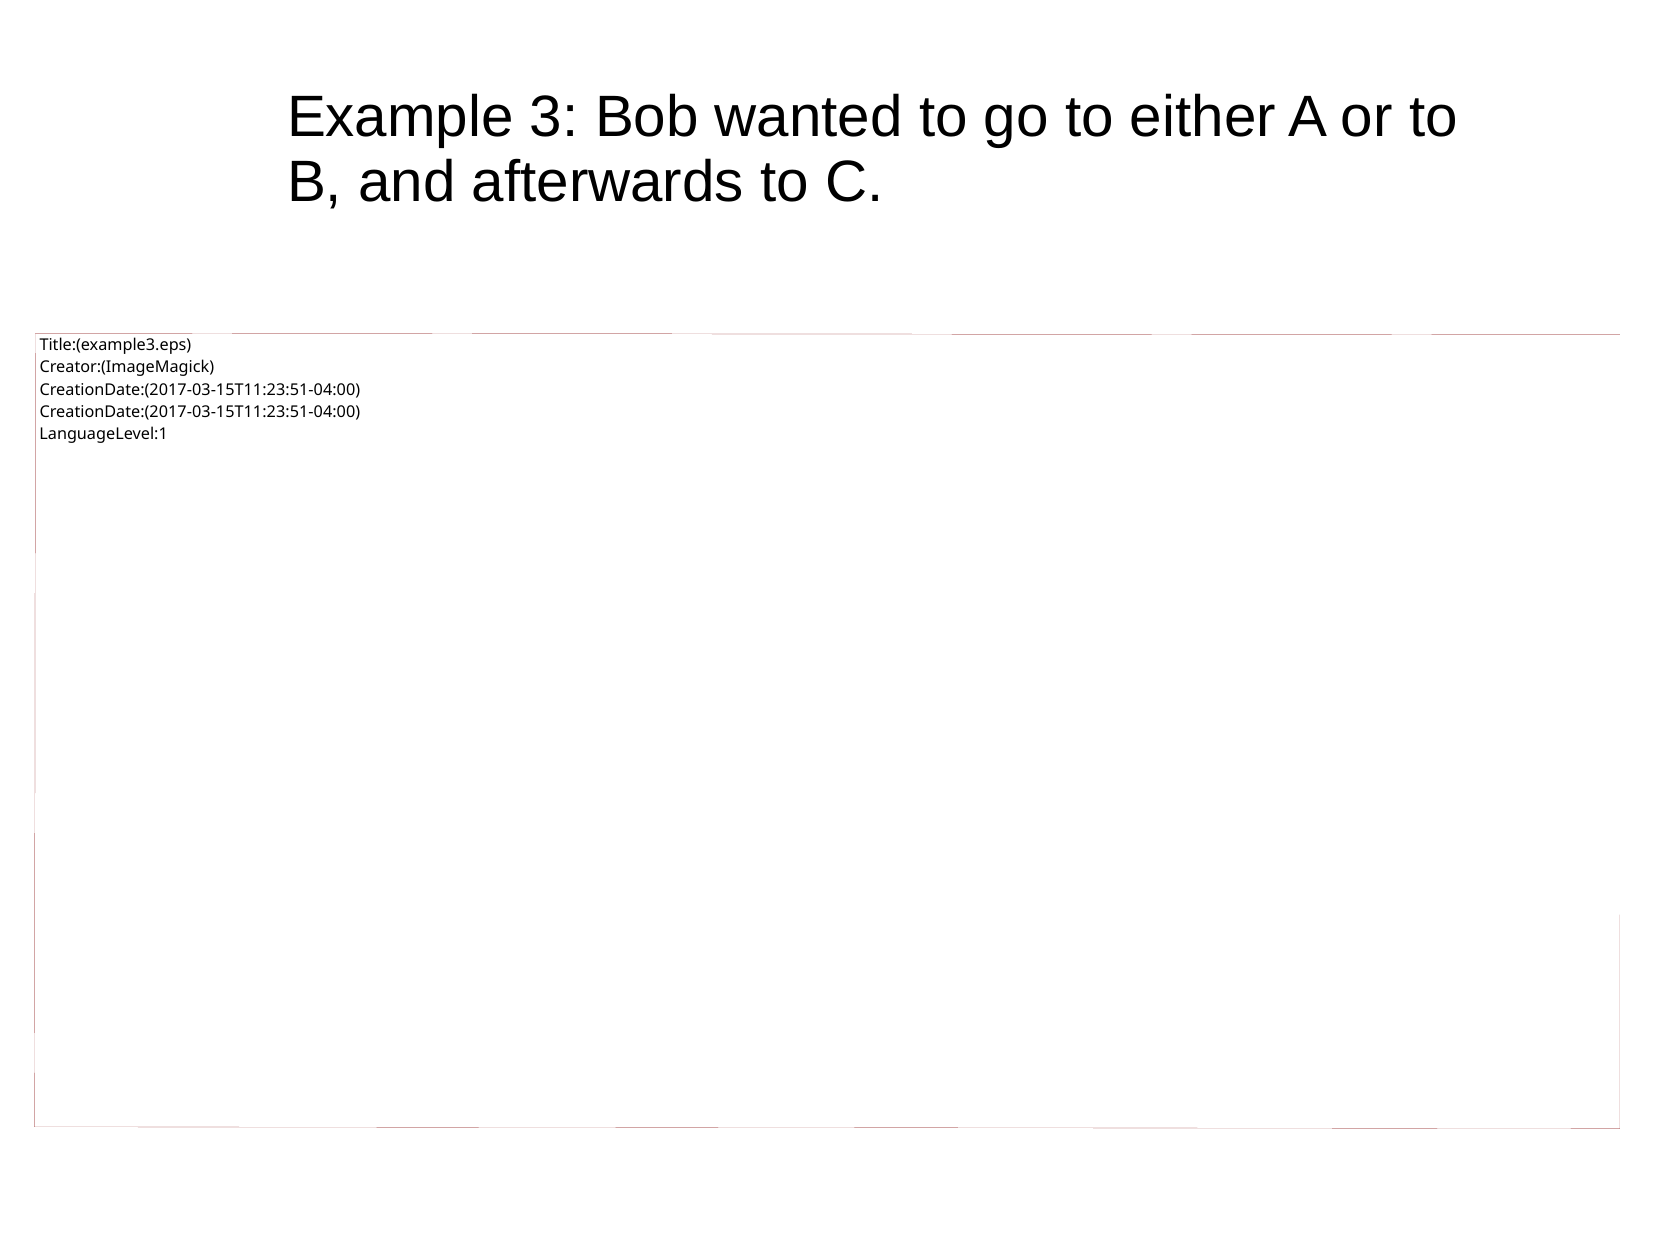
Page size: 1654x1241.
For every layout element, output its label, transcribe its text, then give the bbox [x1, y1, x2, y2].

picture [33, 332, 1621, 1129]
text_box Example 3: Bob wanted to go to either A or to B, and afterwards to C. [272, 75, 1488, 333]
